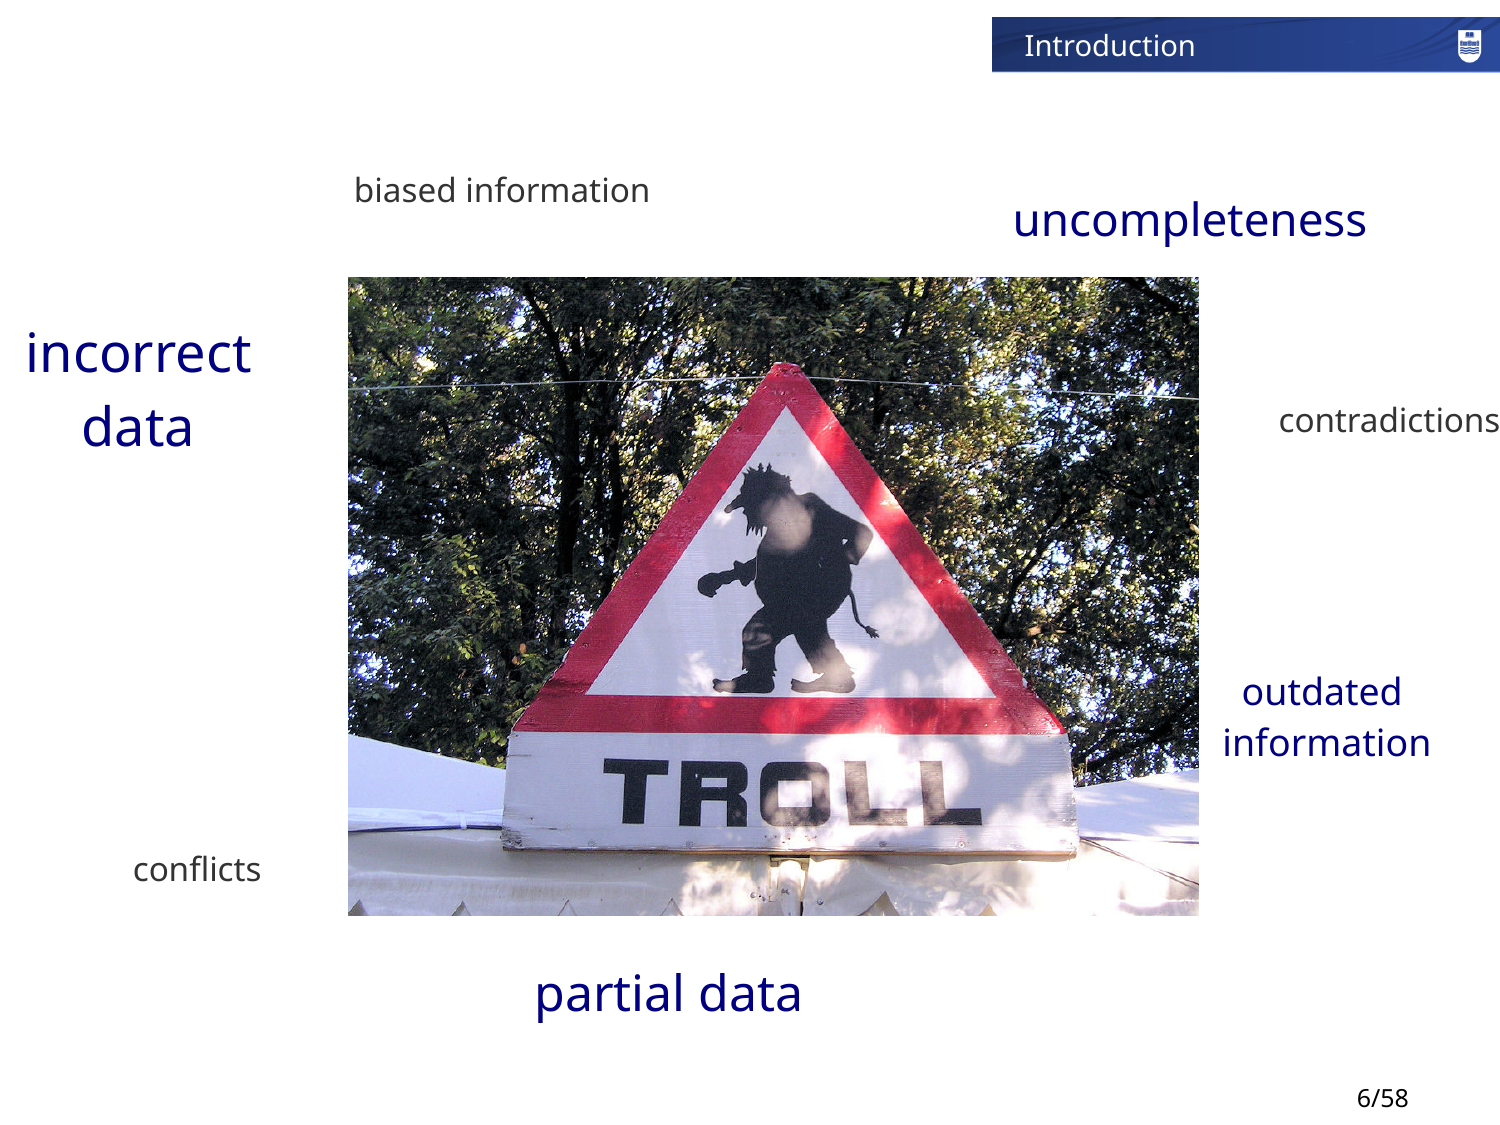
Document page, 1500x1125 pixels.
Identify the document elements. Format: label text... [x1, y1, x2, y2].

text_box contradictions [1263, 389, 1500, 444]
text_box partial data [519, 950, 839, 1024]
text_box incorrect data [0, 307, 308, 448]
text_box biased information [339, 159, 739, 214]
text_box outdated information [1201, 657, 1453, 760]
text_box Introduction [1009, 17, 1483, 67]
picture [348, 277, 1199, 916]
text_box conflicts [118, 838, 293, 893]
text_box uncompleteness [998, 179, 1419, 249]
picture [992, 17, 1500, 73]
